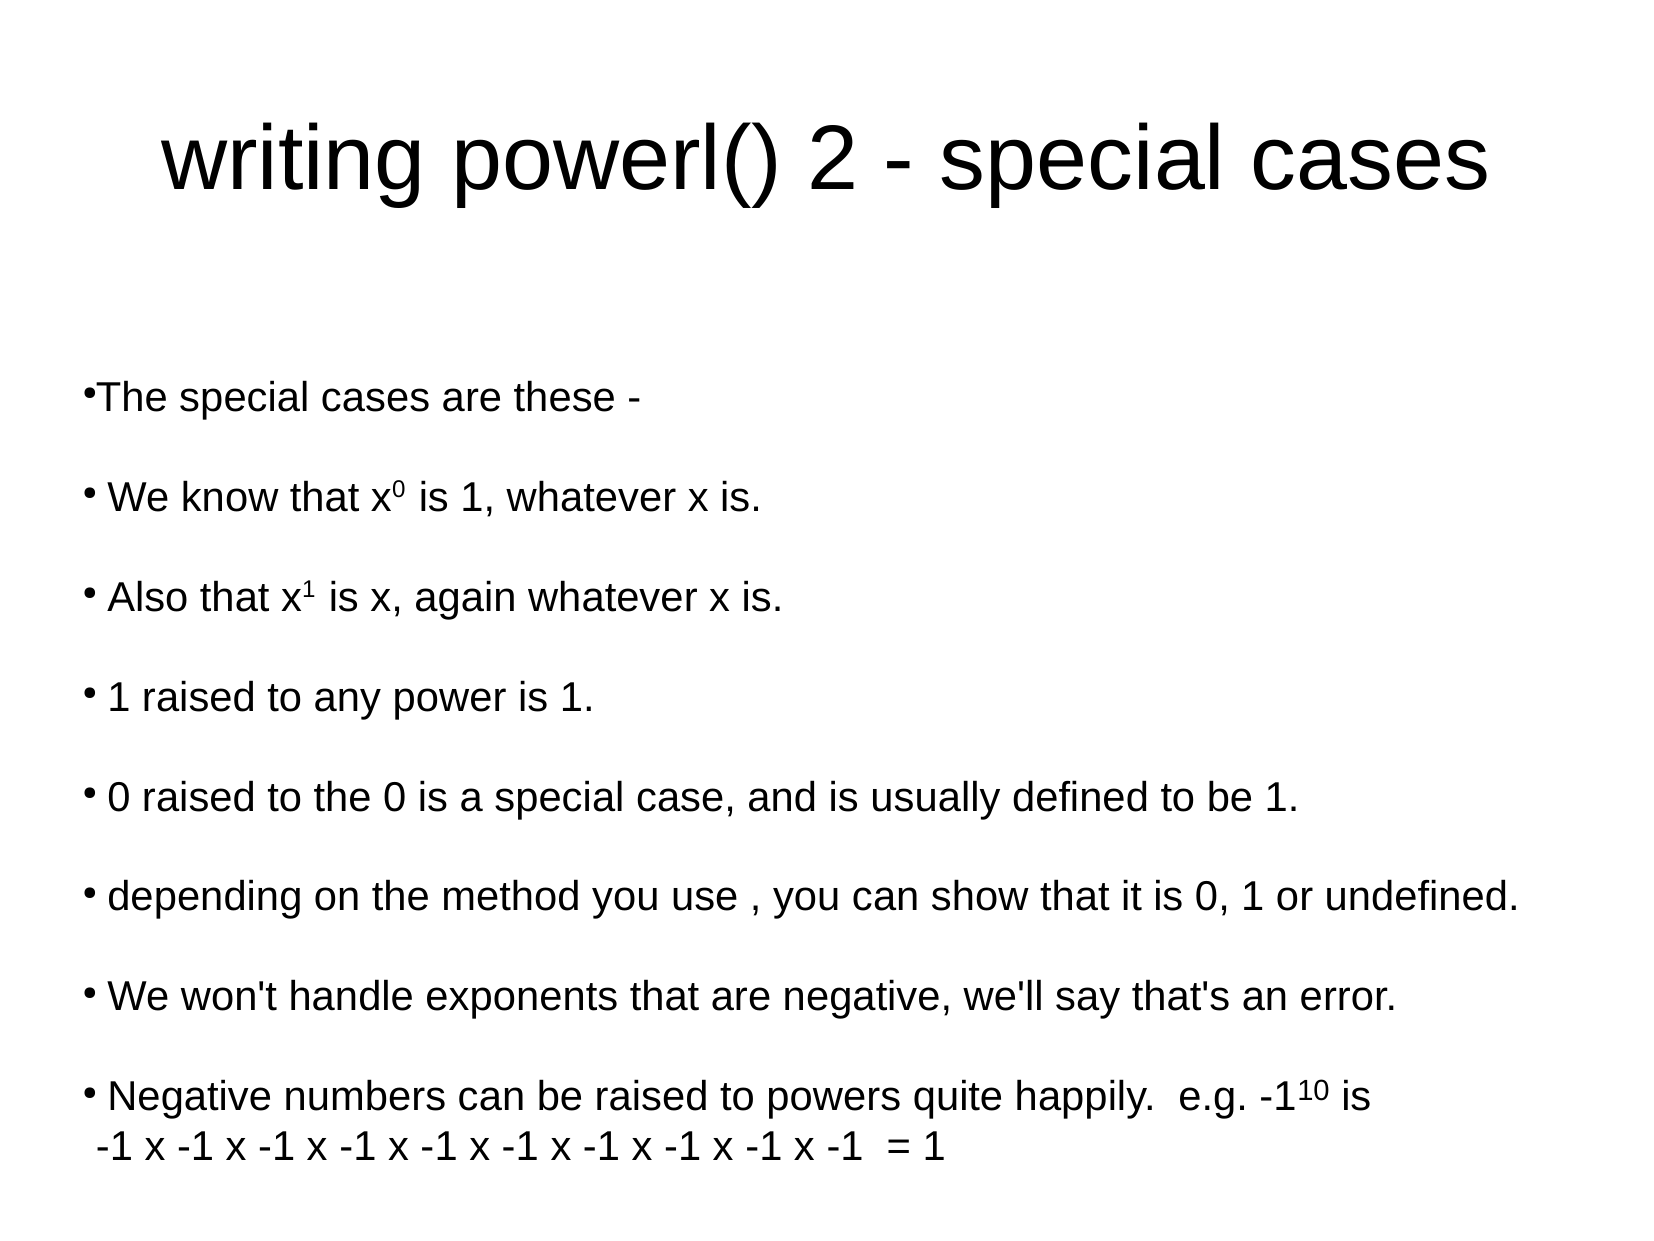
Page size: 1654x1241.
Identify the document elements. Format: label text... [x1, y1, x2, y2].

title writing powerl() 2 - special cases [82, 49, 1571, 257]
subtitle The special cases are these - We know that x0 is 1, whatever x is. Also that x1 is x, again whatever x is. 1 raised to any power is 1. 0 raised to the 0 is a special case, and is usually defined to be 1. depending on the method you use , you can show that it is 0, 1 or undefined. We won't handle exponents that are negative, we'll say that's an error. Negative numbers can be raised to powers quite happily. e.g. -110 is -1 x -1 x -1 x -1 x -1 x -1 x -1 x -1 x -1 x -1 = 1 [82, 319, 1595, 1170]
